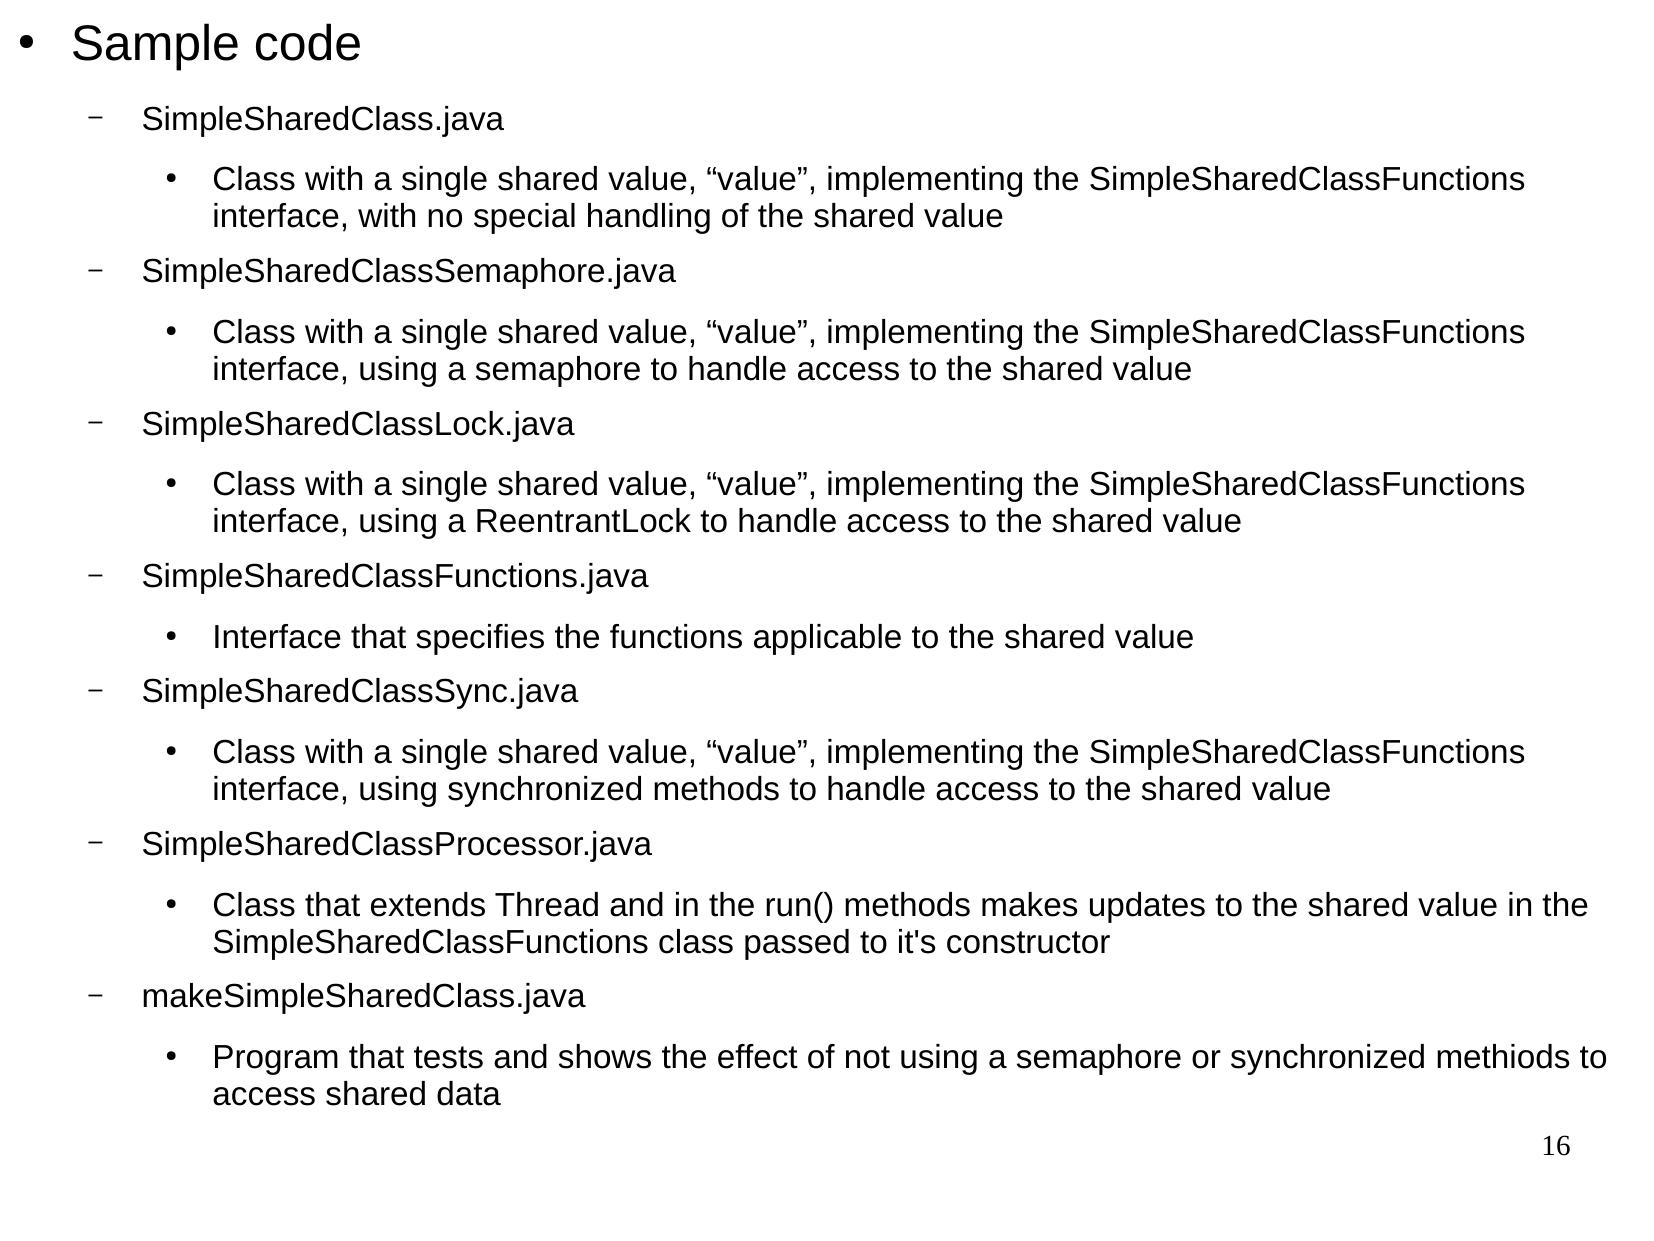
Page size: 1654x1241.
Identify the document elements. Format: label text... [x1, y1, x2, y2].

list Sample code SimpleSharedClass.java Class with a single shared value, “value”, implementing the SimpleSharedClassFunctions interface, with no special handling of the shared value SimpleSharedClassSemaphore.java Class with a single shared value, “value”, implementing the SimpleSharedClassFunctions interface, using a semaphore to handle access to the shared value SimpleSharedClassLock.java Class with a single shared value, “value”, implementing the SimpleSharedClassFunctions interface, using a ReentrantLock to handle access to the shared value SimpleSharedClassFunctions.java Interface that specifies the functions applicable to the shared value SimpleSharedClassSync.java Class with a single shared value, “value”, implementing the SimpleSharedClassFunctions interface, using synchronized methods to handle access to the shared value SimpleSharedClassProcessor.java Class that extends Thread and in the run() methods makes updates to the shared value in the SimpleSharedClassFunctions class passed to it's constructor makeSimpleSharedClass.java Program that tests and shows the effect of not using a semaphore or synchronized methiods to access shared data [0, 15, 1654, 1239]
